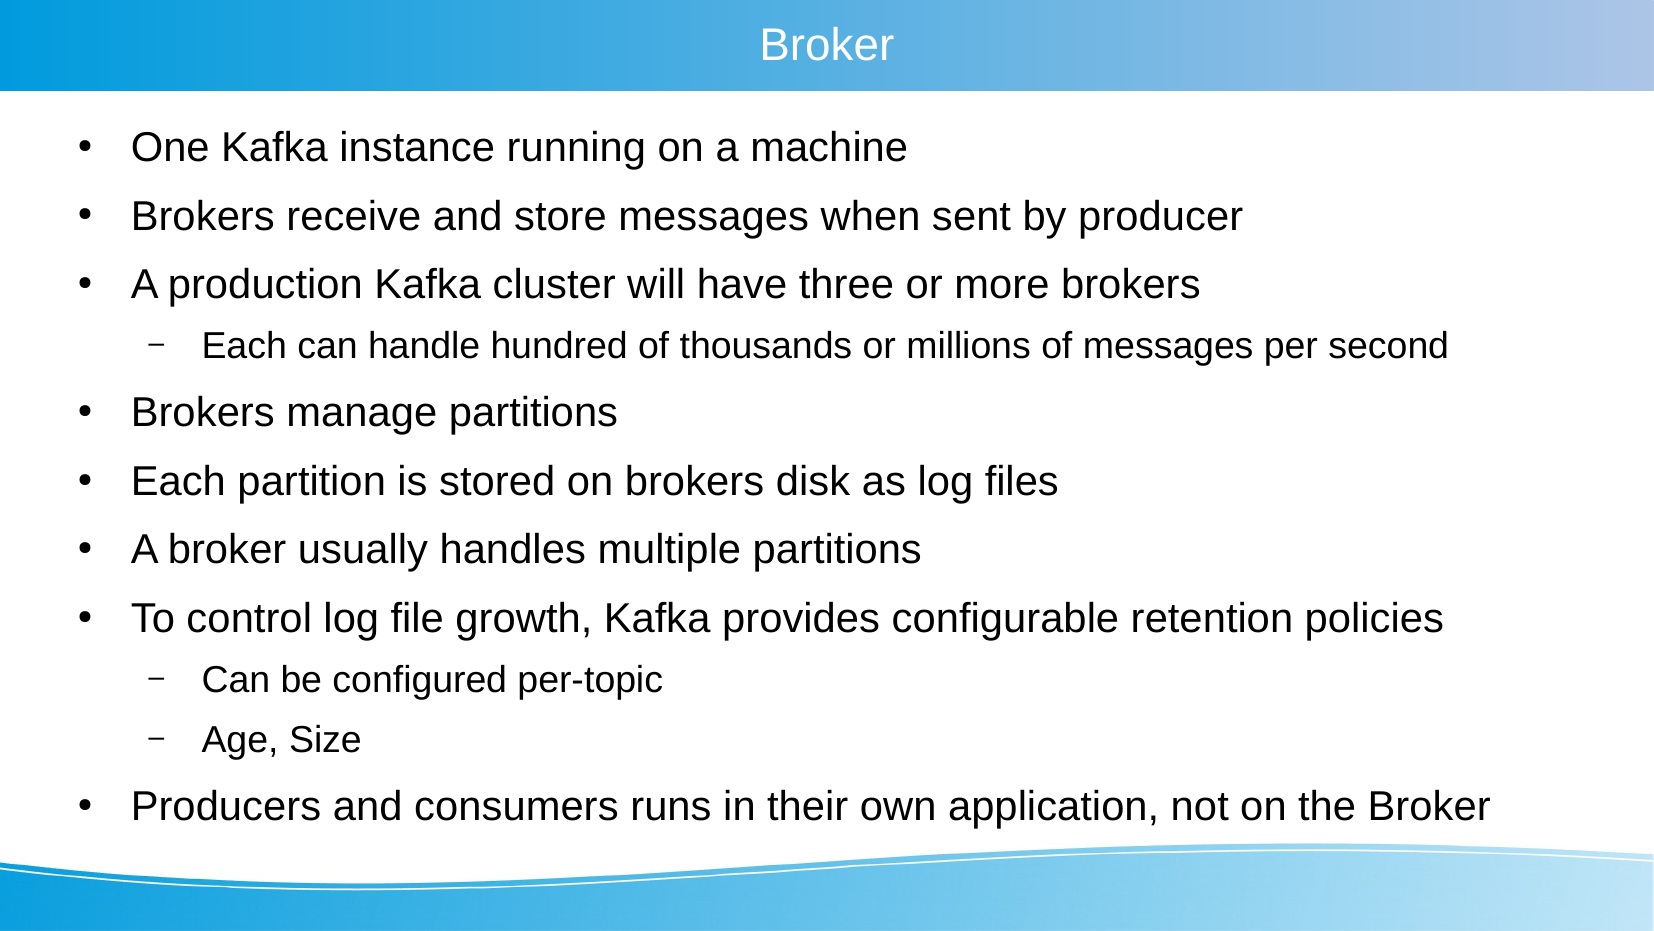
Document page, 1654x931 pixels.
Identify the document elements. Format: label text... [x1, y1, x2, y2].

list One Kafka instance running on a machine Brokers receive and store messages when sent by producer A production Kafka cluster will have three or more brokers Each can handle hundred of thousands or millions of messages per second Brokers manage partitions Each partition is stored on brokers disk as log files A broker usually handles multiple partitions To control log file growth, Kafka provides configurable retention policies Can be configured per-topic Age, Size Producers and consumers runs in their own application, not on the Broker [60, 123, 1591, 833]
title Broker [82, 5, 1571, 85]
picture [0, 843, 1654, 931]
